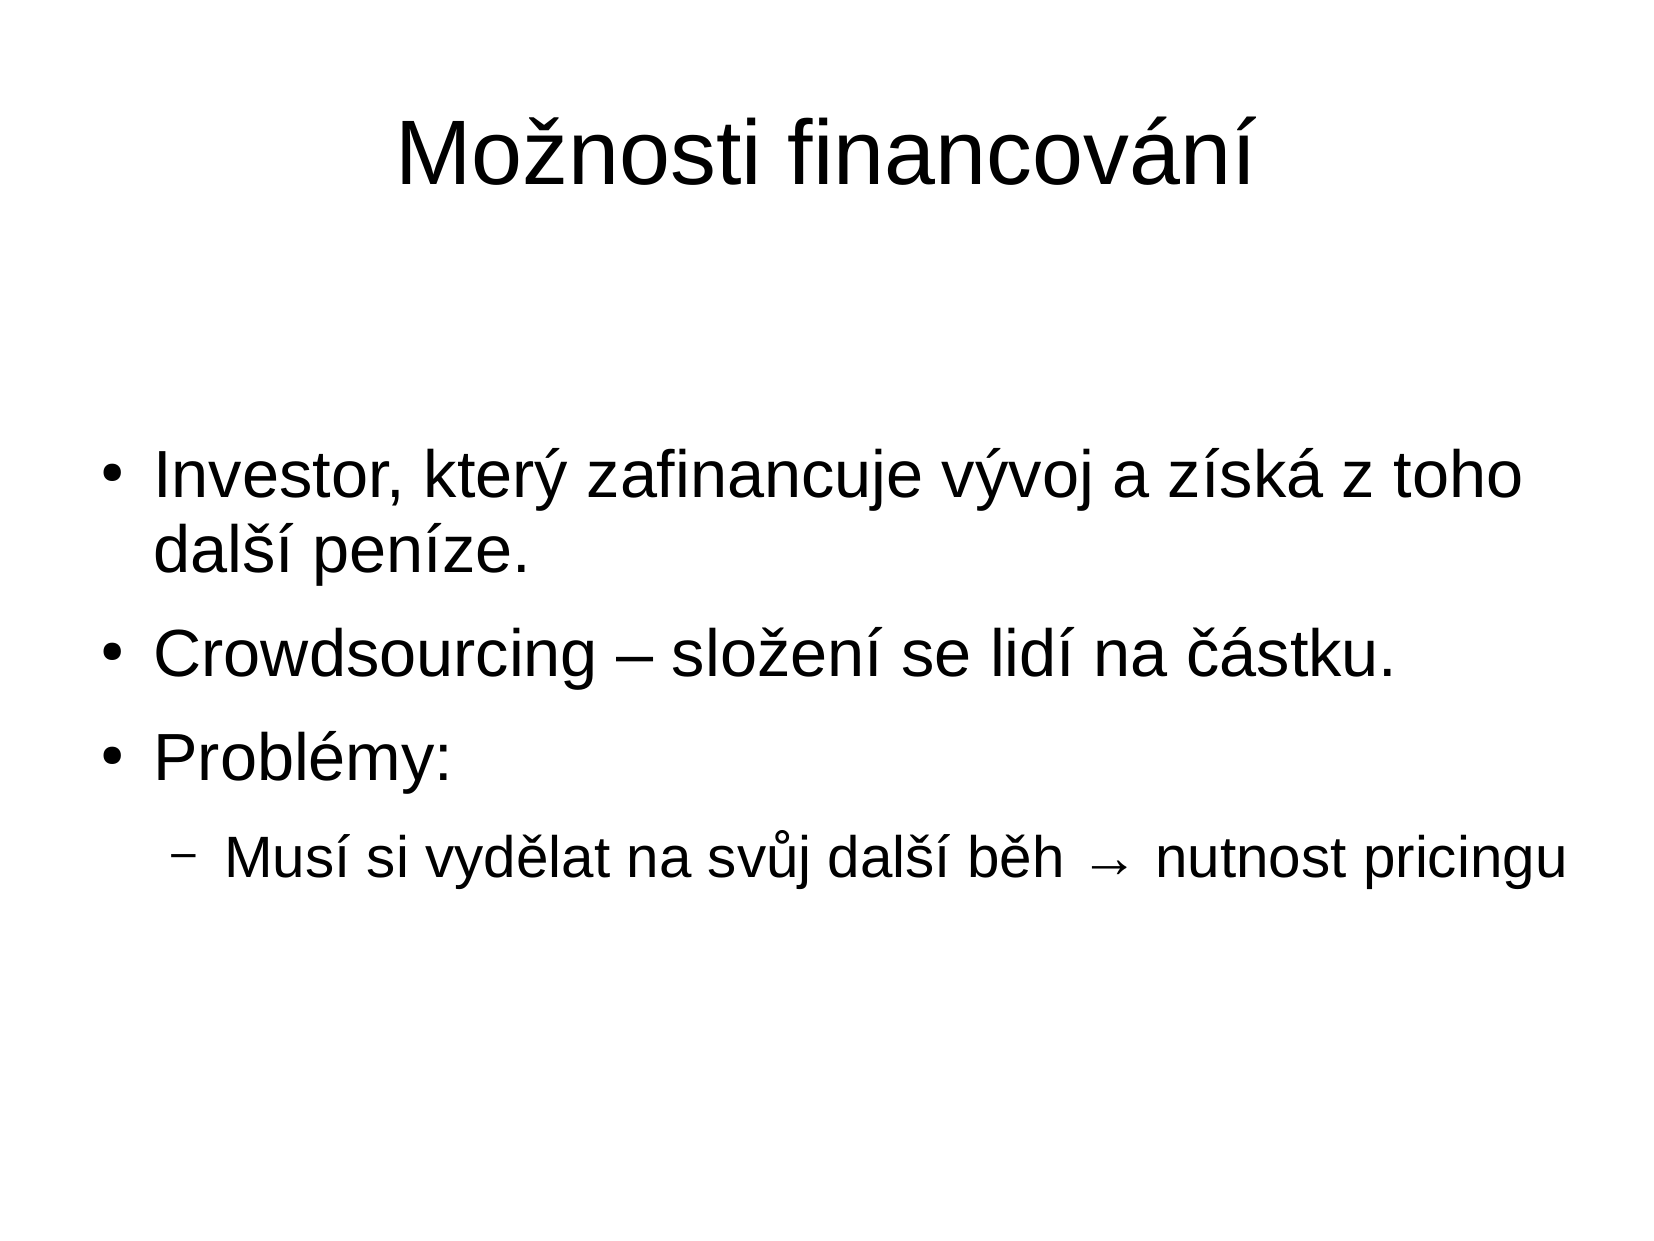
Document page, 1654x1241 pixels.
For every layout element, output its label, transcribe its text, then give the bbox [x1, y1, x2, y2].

title Možnosti financování [82, 49, 1571, 257]
list Investor, který zafinancuje vývoj a získá z toho další peníze. Crowdsourcing – složení se lidí na částku. Problémy: Musí si vydělat na svůj další běh → nutnost pricingu [82, 437, 1571, 1010]
